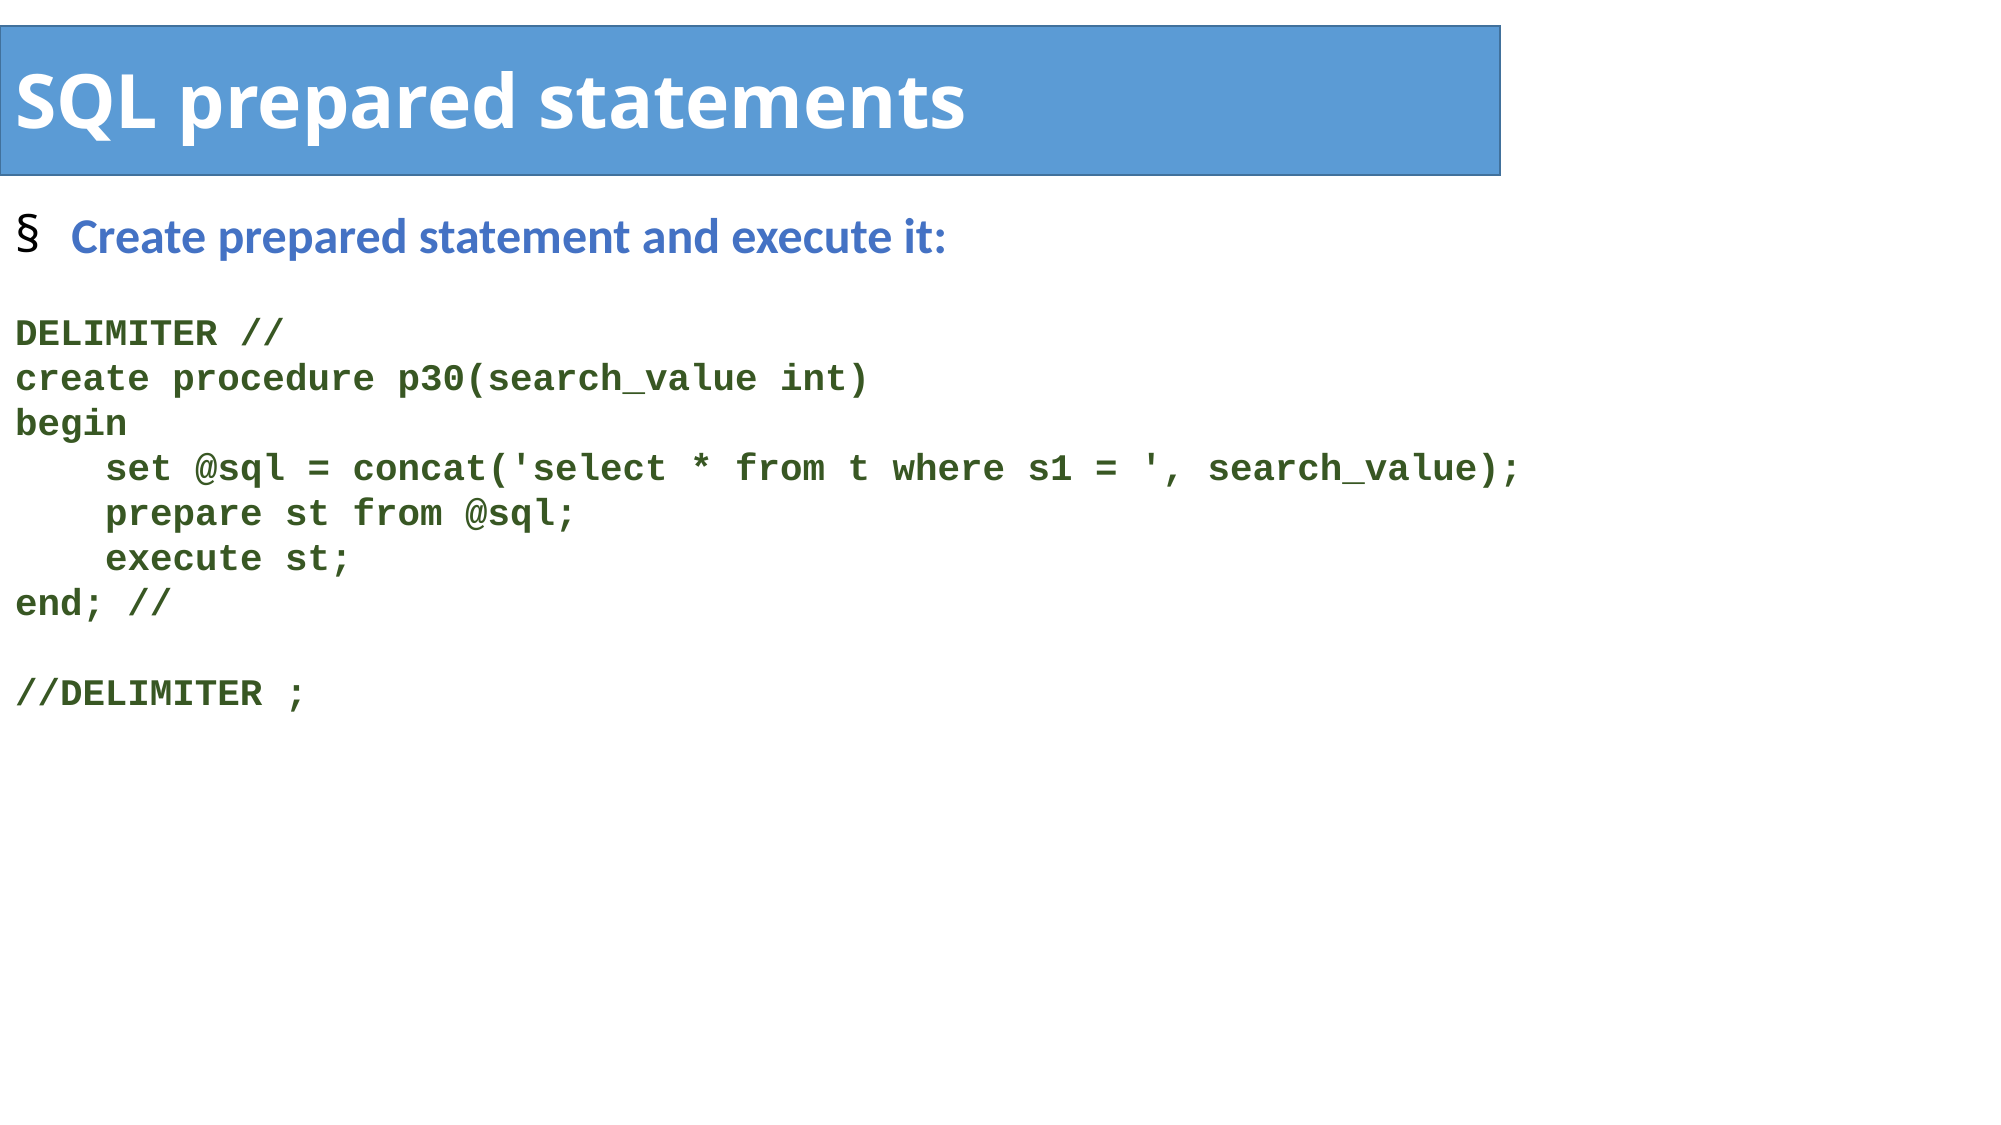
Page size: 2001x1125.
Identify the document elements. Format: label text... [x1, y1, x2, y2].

title SQL prepared statements [0, 26, 1501, 176]
text_box Create prepared statement and execute it: DELIMITER // create procedure p30(search_value int) begin set @sql = concat('select * from t where s1 = ', search_value); prepare st from @sql; execute st; end; // //DELIMITER ; [0, 196, 1783, 721]
